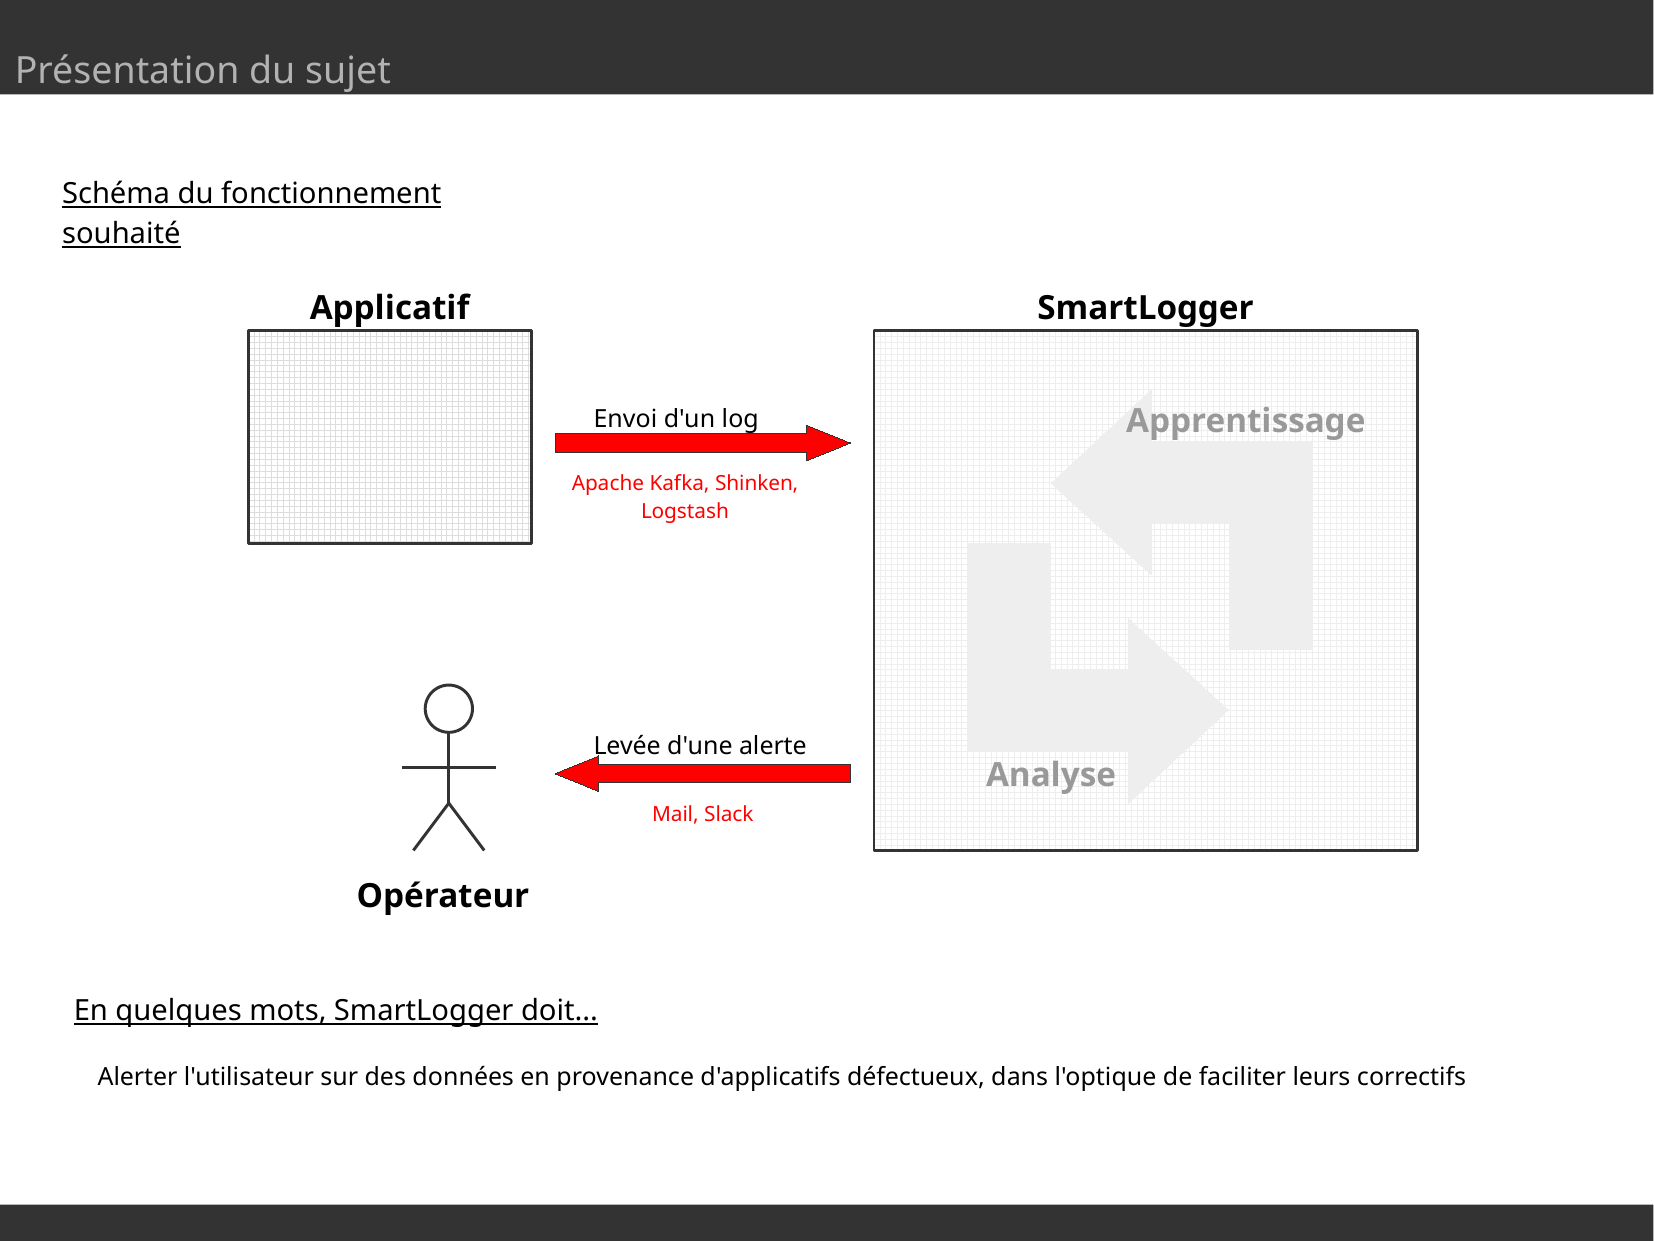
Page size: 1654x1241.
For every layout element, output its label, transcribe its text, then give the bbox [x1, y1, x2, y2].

text_box [555, 764, 578, 783]
text_box Schéma du fonctionnement souhaité [47, 165, 567, 249]
text_box Envoi d'un log [578, 392, 804, 433]
text_box [248, 330, 532, 544]
text_box Apprentissage [1086, 389, 1406, 485]
text_box Mail, Slack [602, 791, 804, 863]
text_box [874, 331, 1418, 851]
text_box SmartLogger [874, 276, 1418, 331]
text_box Alerter l'utilisateur sur des données en provenance d'applicatifs défectueux, dans l'optique de faciliter leurs correctifs [82, 1051, 1489, 1125]
text_box Opérateur [330, 864, 556, 957]
text_box [555, 425, 851, 461]
text_box Envoi d'un log [578, 453, 804, 461]
text_box Présentation du sujet [0, 35, 650, 95]
text_box En quelques mots, SmartLogger doit... [59, 982, 638, 1075]
text_box [0, 1204, 1654, 1241]
text_box [0, 0, 1654, 95]
text_box Analyse [921, 744, 1182, 810]
text_box Applicatif [236, 276, 544, 331]
text_box Levée d'une alerte [578, 720, 851, 794]
text_box Apache Kafka, Shinken, Logstash [555, 461, 815, 549]
